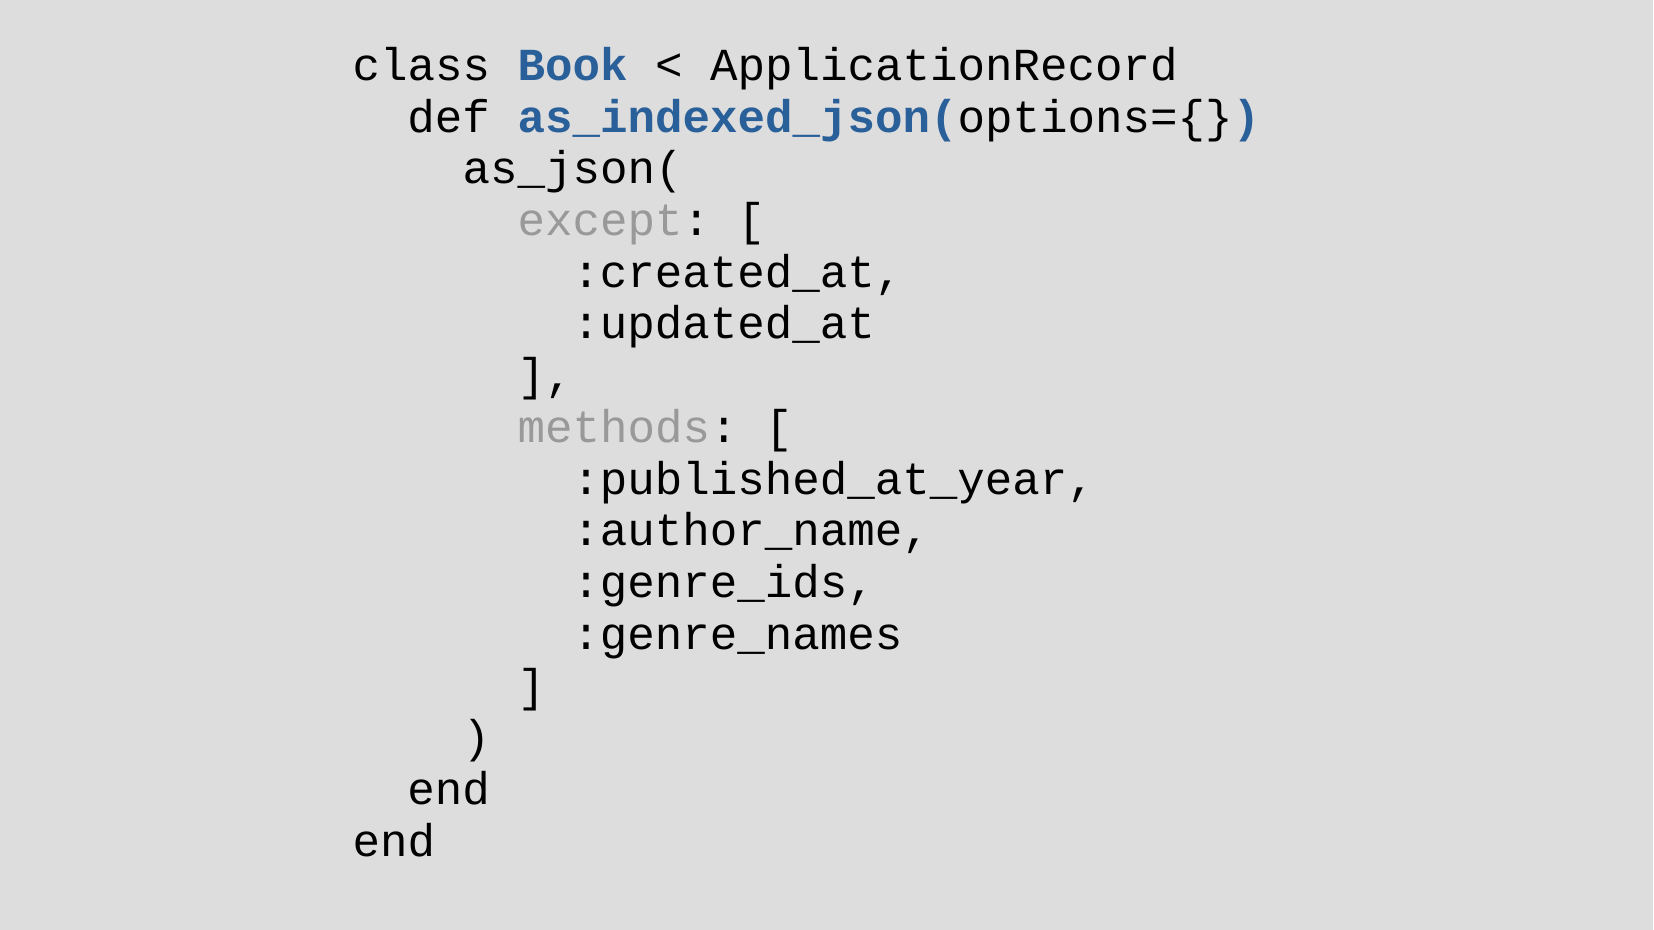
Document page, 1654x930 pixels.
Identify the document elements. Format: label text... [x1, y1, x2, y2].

subtitle class Book < ApplicationRecord def as_indexed_json(options={}) as_json( except: [ :created_at, :updated_at ], methods: [ :published_at_year, :author_name, :genre_ids, :genre_names ] ) end end [352, 42, 1336, 871]
